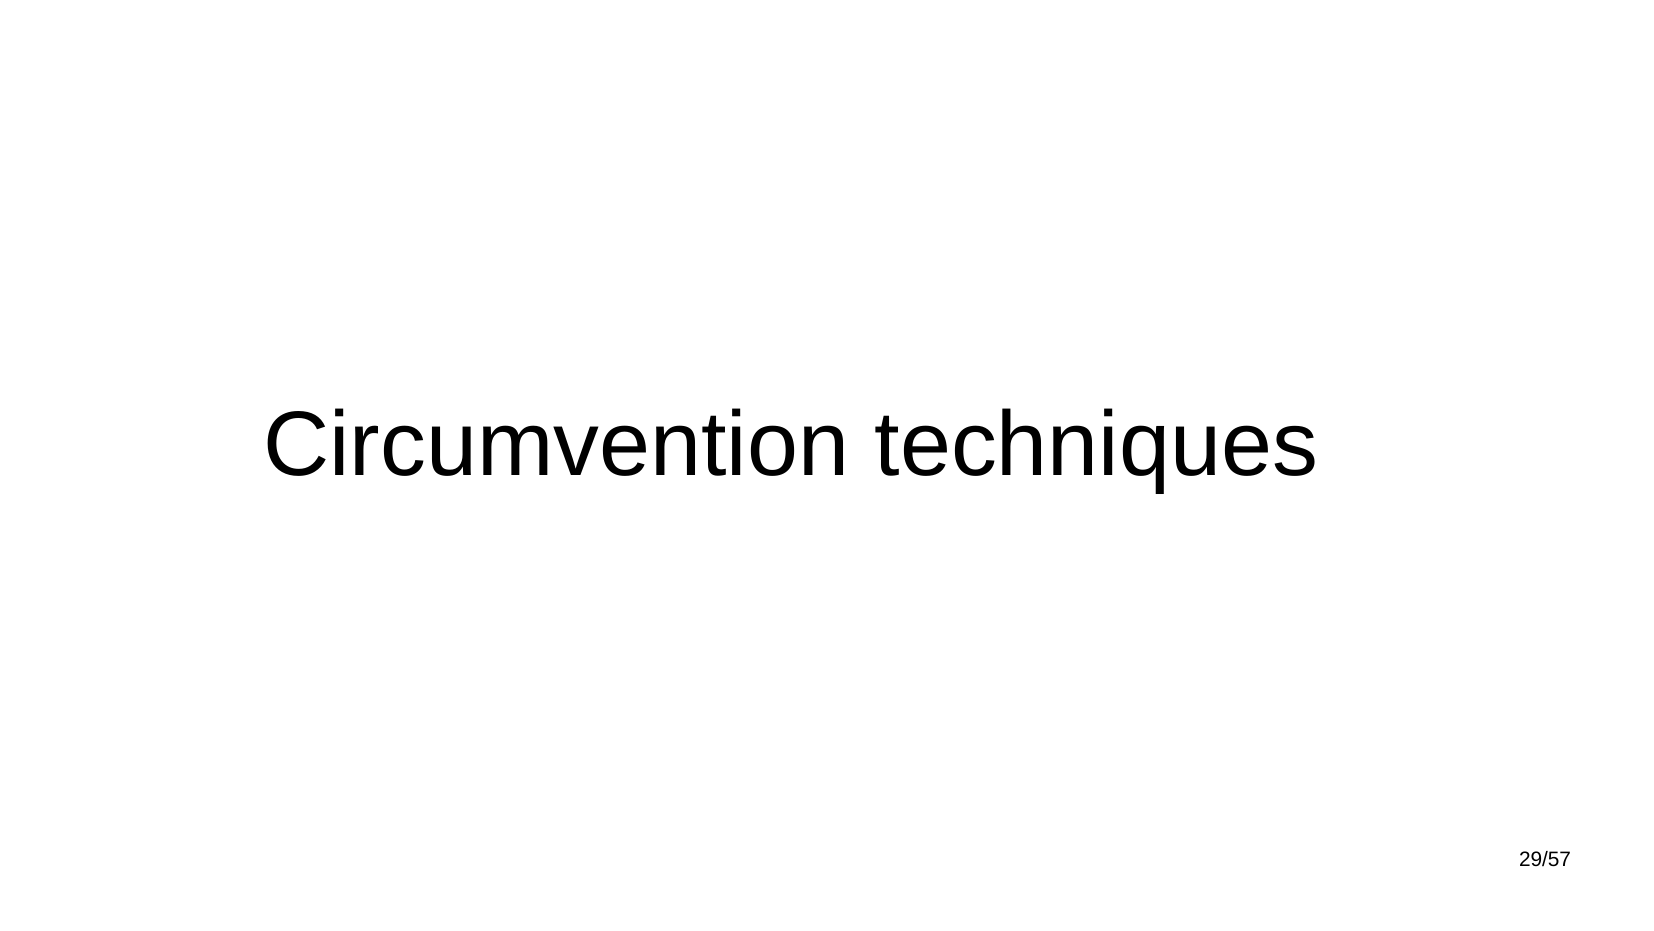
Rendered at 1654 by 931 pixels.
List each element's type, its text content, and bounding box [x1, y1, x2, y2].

title Circumvention techniques [47, 366, 1536, 522]
